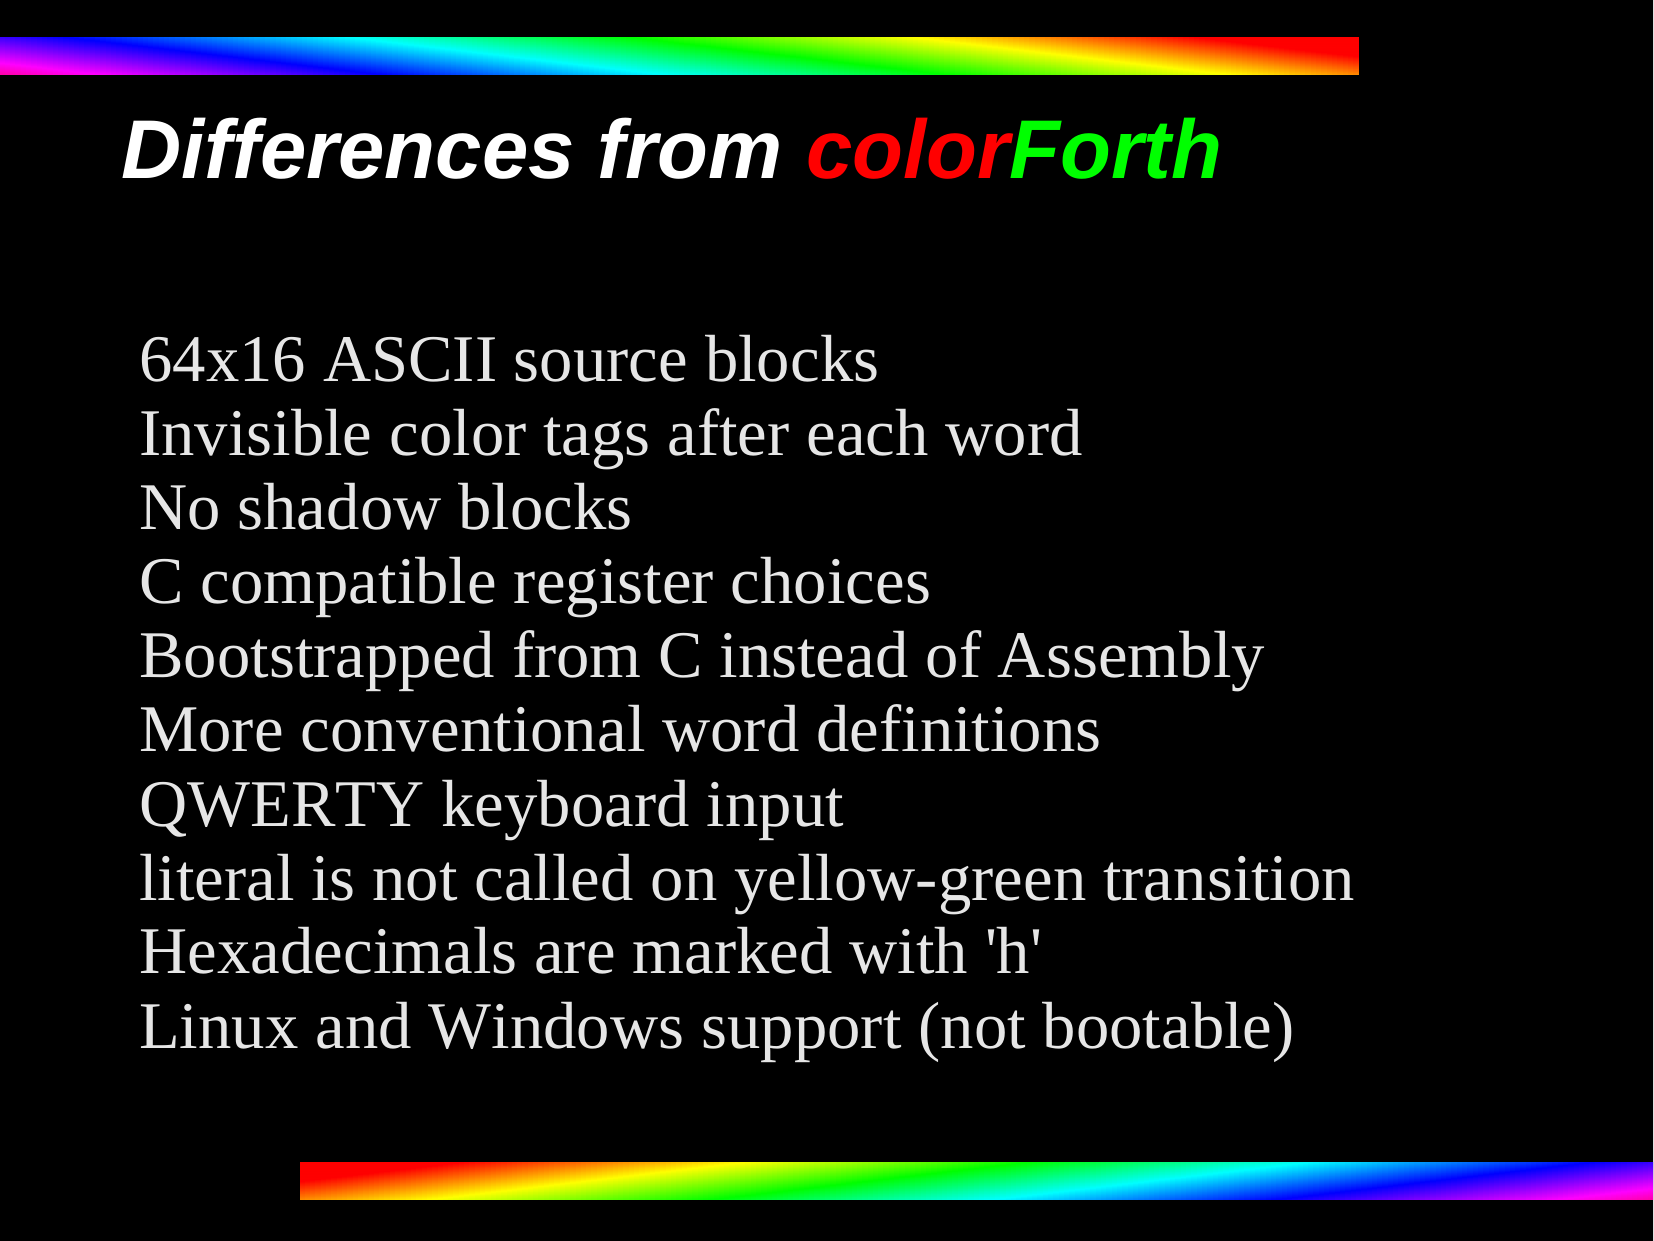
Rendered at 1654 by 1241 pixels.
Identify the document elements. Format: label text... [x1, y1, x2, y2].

picture [0, 0, 1654, 1241]
list 64x16 ASCII source blocks Invisible color tags after each word No shadow blocks C compatible register choices Bootstrapped from C instead of Assembly More conventional word definitions QWERTY keyboard input literal is not called on yellow-green transition Hexadecimals are marked with 'h' Linux and Windows support (not bootable) [121, 322, 1561, 1133]
title Differences from colorForth [121, 46, 1534, 254]
